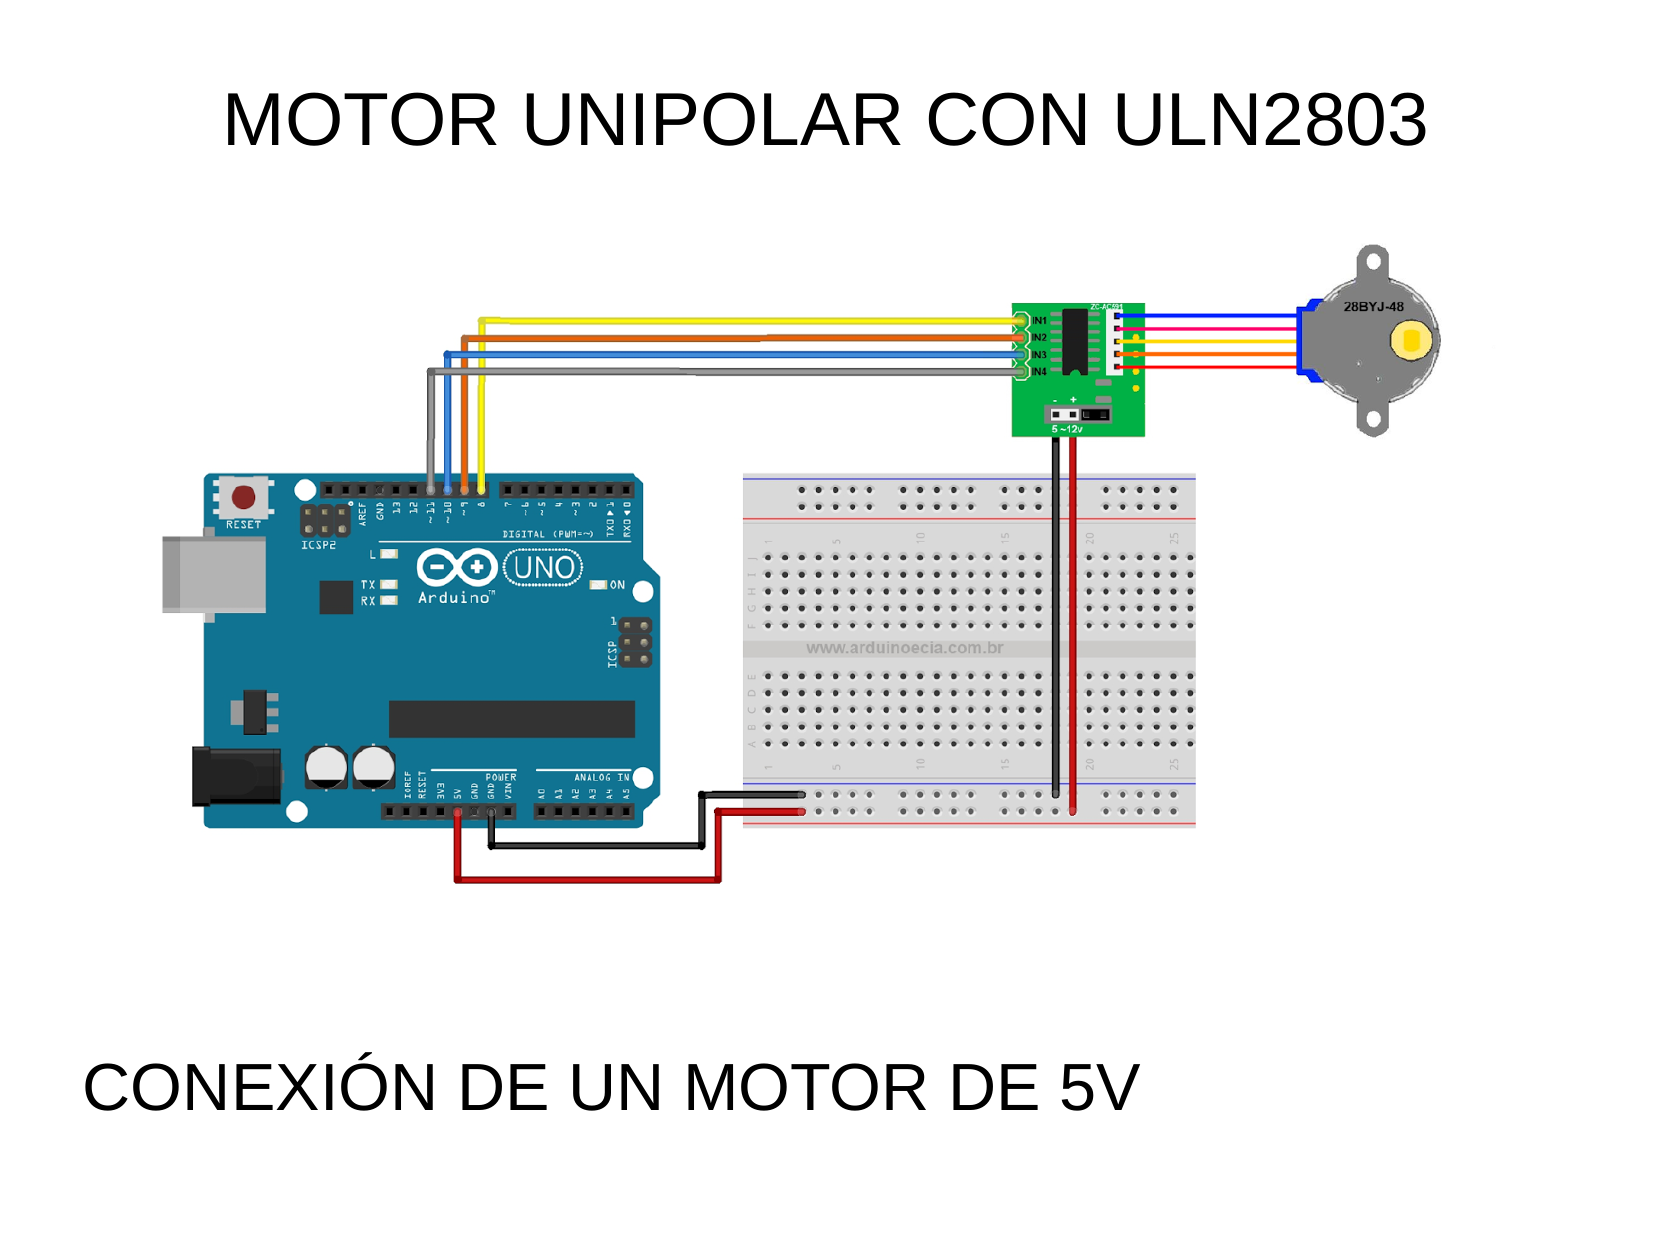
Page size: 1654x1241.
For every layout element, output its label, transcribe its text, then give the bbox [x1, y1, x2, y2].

title MOTOR UNIPOLAR CON ULN2803 [82, 49, 1571, 189]
picture [118, 165, 1559, 918]
text_box CONEXIÓN DE UN MOTOR DE 5V [82, 980, 1571, 1195]
